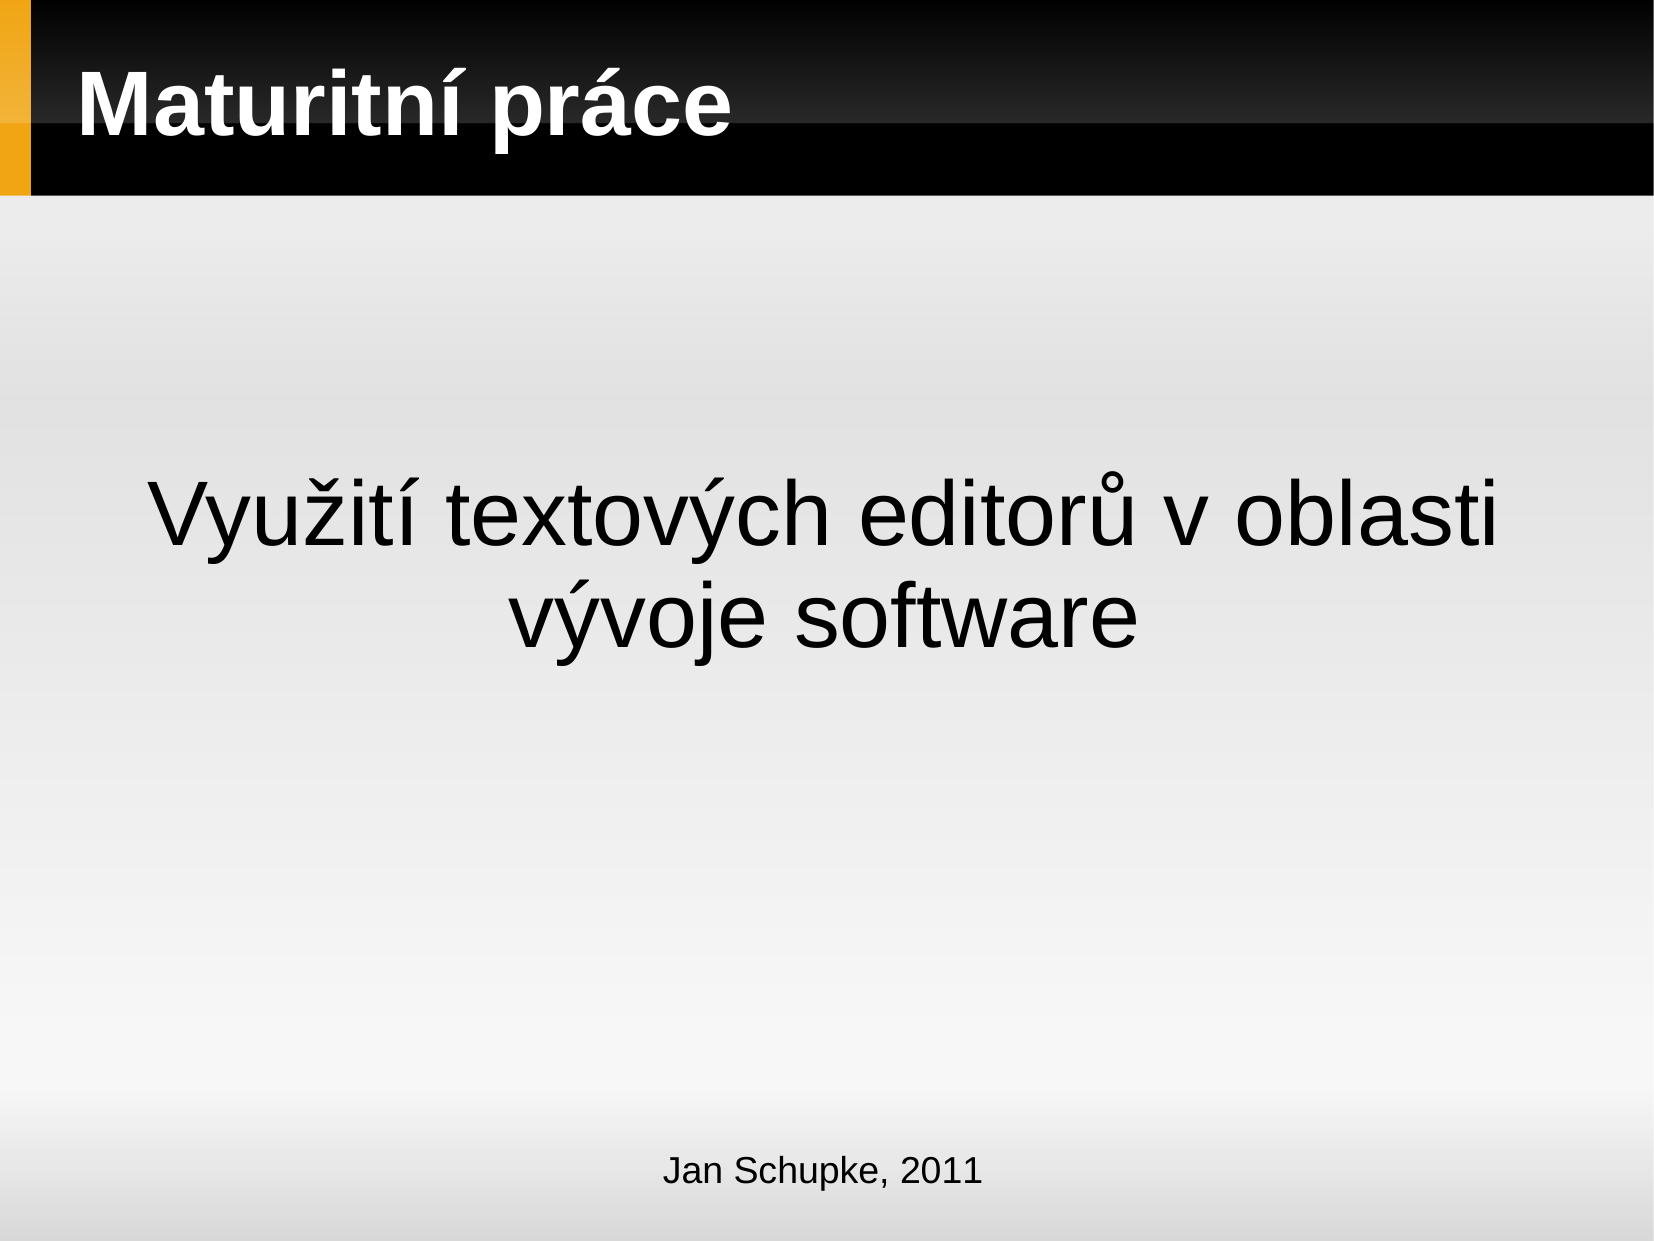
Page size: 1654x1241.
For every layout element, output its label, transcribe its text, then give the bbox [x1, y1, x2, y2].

text_box Využití textových editorů v oblasti vývoje software [75, 455, 1576, 676]
picture [0, 0, 1654, 1241]
title Maturitní práce [76, 0, 1565, 208]
text_box Jan Schupke, 2011 [600, 1141, 1046, 1201]
